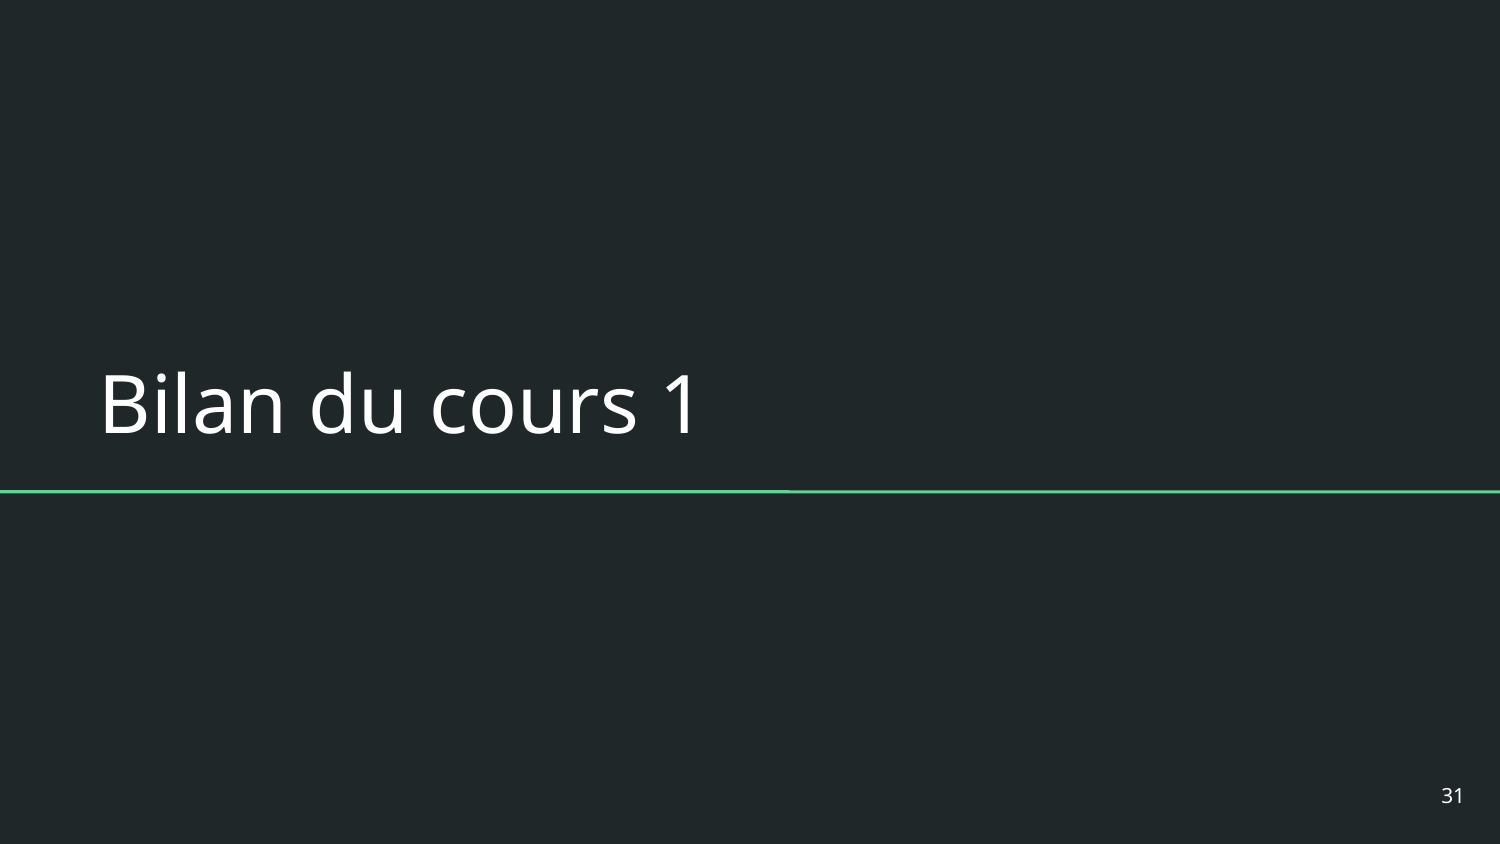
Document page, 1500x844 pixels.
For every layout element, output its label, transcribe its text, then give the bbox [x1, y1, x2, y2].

title Bilan du cours 1 [83, 337, 1417, 466]
slide_number <numéro> [1389, 764, 1480, 830]
